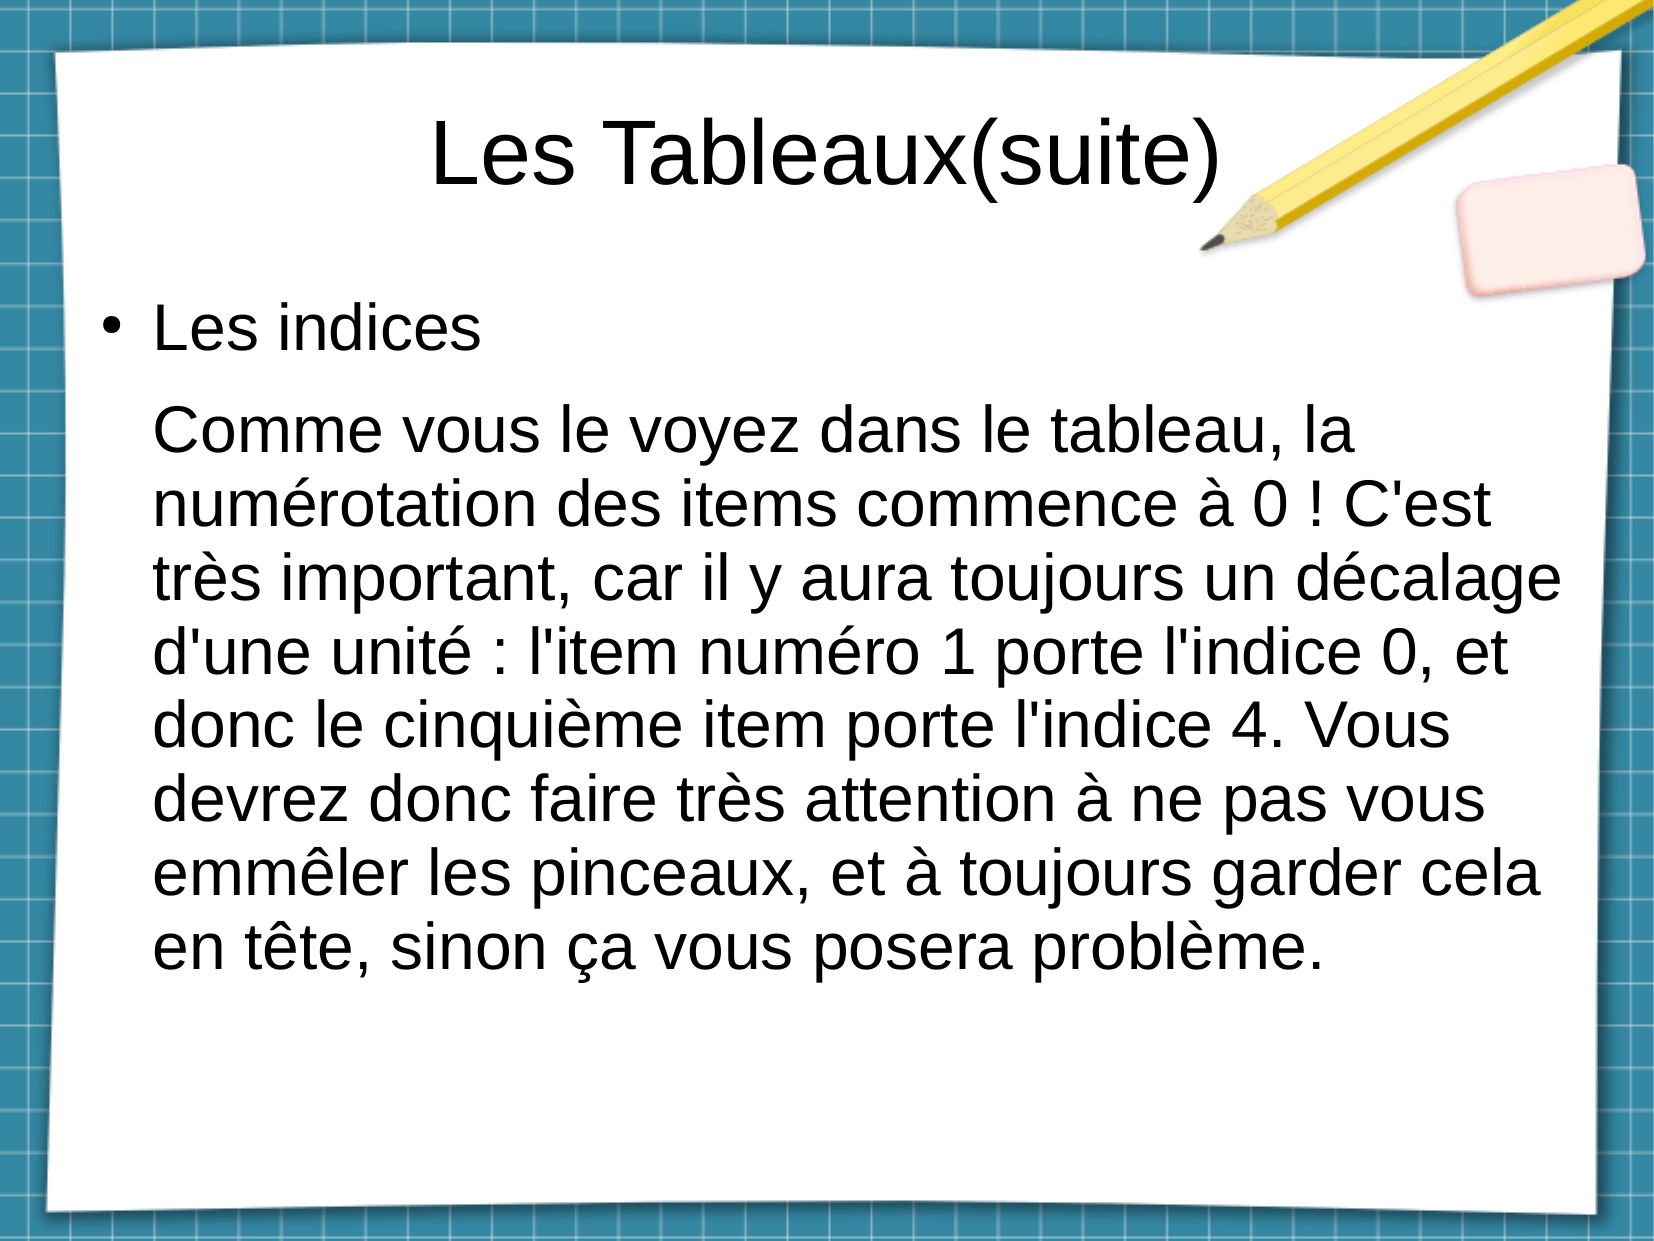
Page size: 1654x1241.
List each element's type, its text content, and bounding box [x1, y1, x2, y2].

picture [0, 0, 1654, 1241]
list Les indices Comme vous le voyez dans le tableau, la numérotation des items commence à 0 ! C'est très important, car il y aura toujours un décalage d'une unité : l'item numéro 1 porte l'indice 0, et donc le cinquième item porte l'indice 4. Vous devrez donc faire très attention à ne pas vous emmêler les pinceaux, et à toujours garder cela en tête, sinon ça vous posera problème. [82, 290, 1571, 1010]
title Les Tableaux(suite) [82, 49, 1571, 257]
